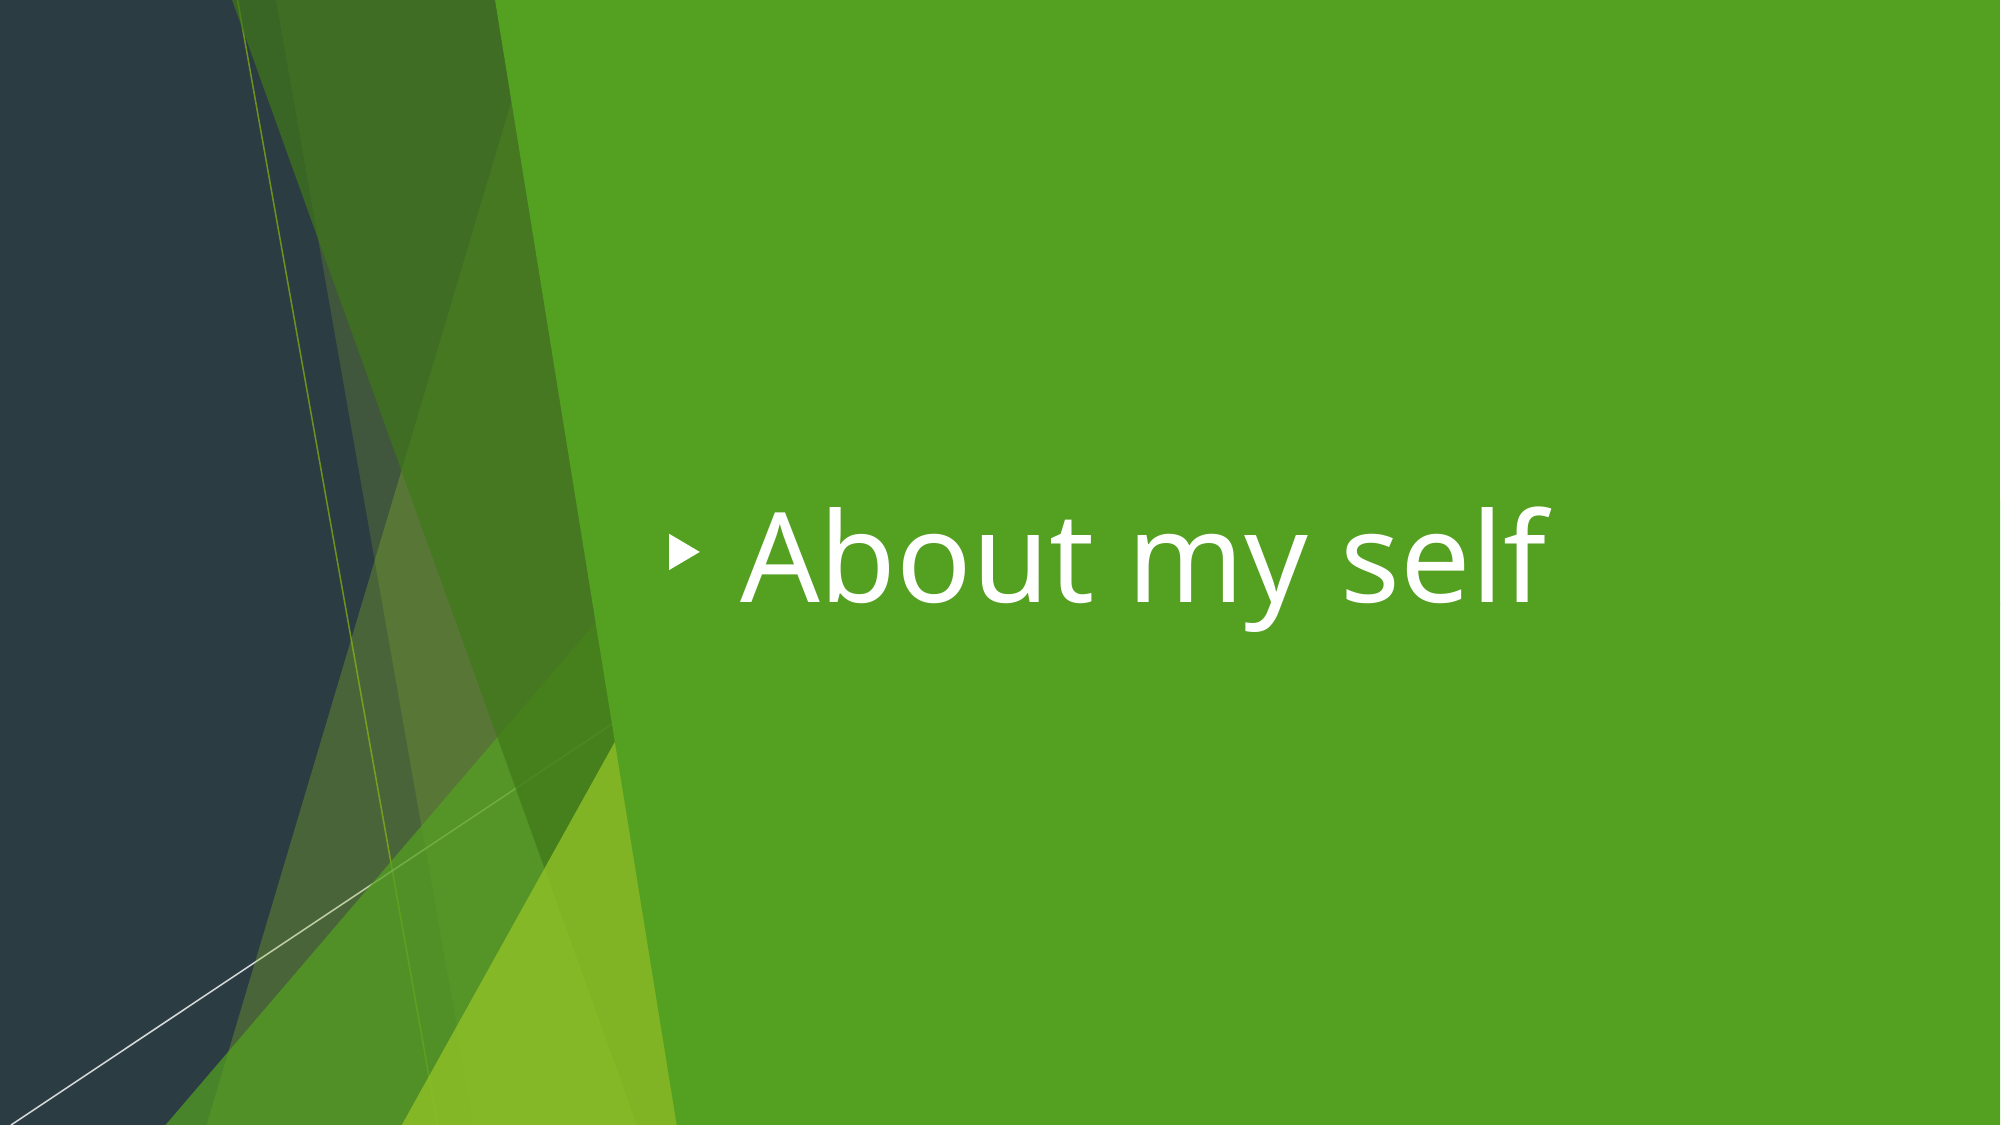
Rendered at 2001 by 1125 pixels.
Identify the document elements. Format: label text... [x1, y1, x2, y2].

text_box [0, 0, 2000, 1125]
title About my self [724, 167, 1867, 635]
